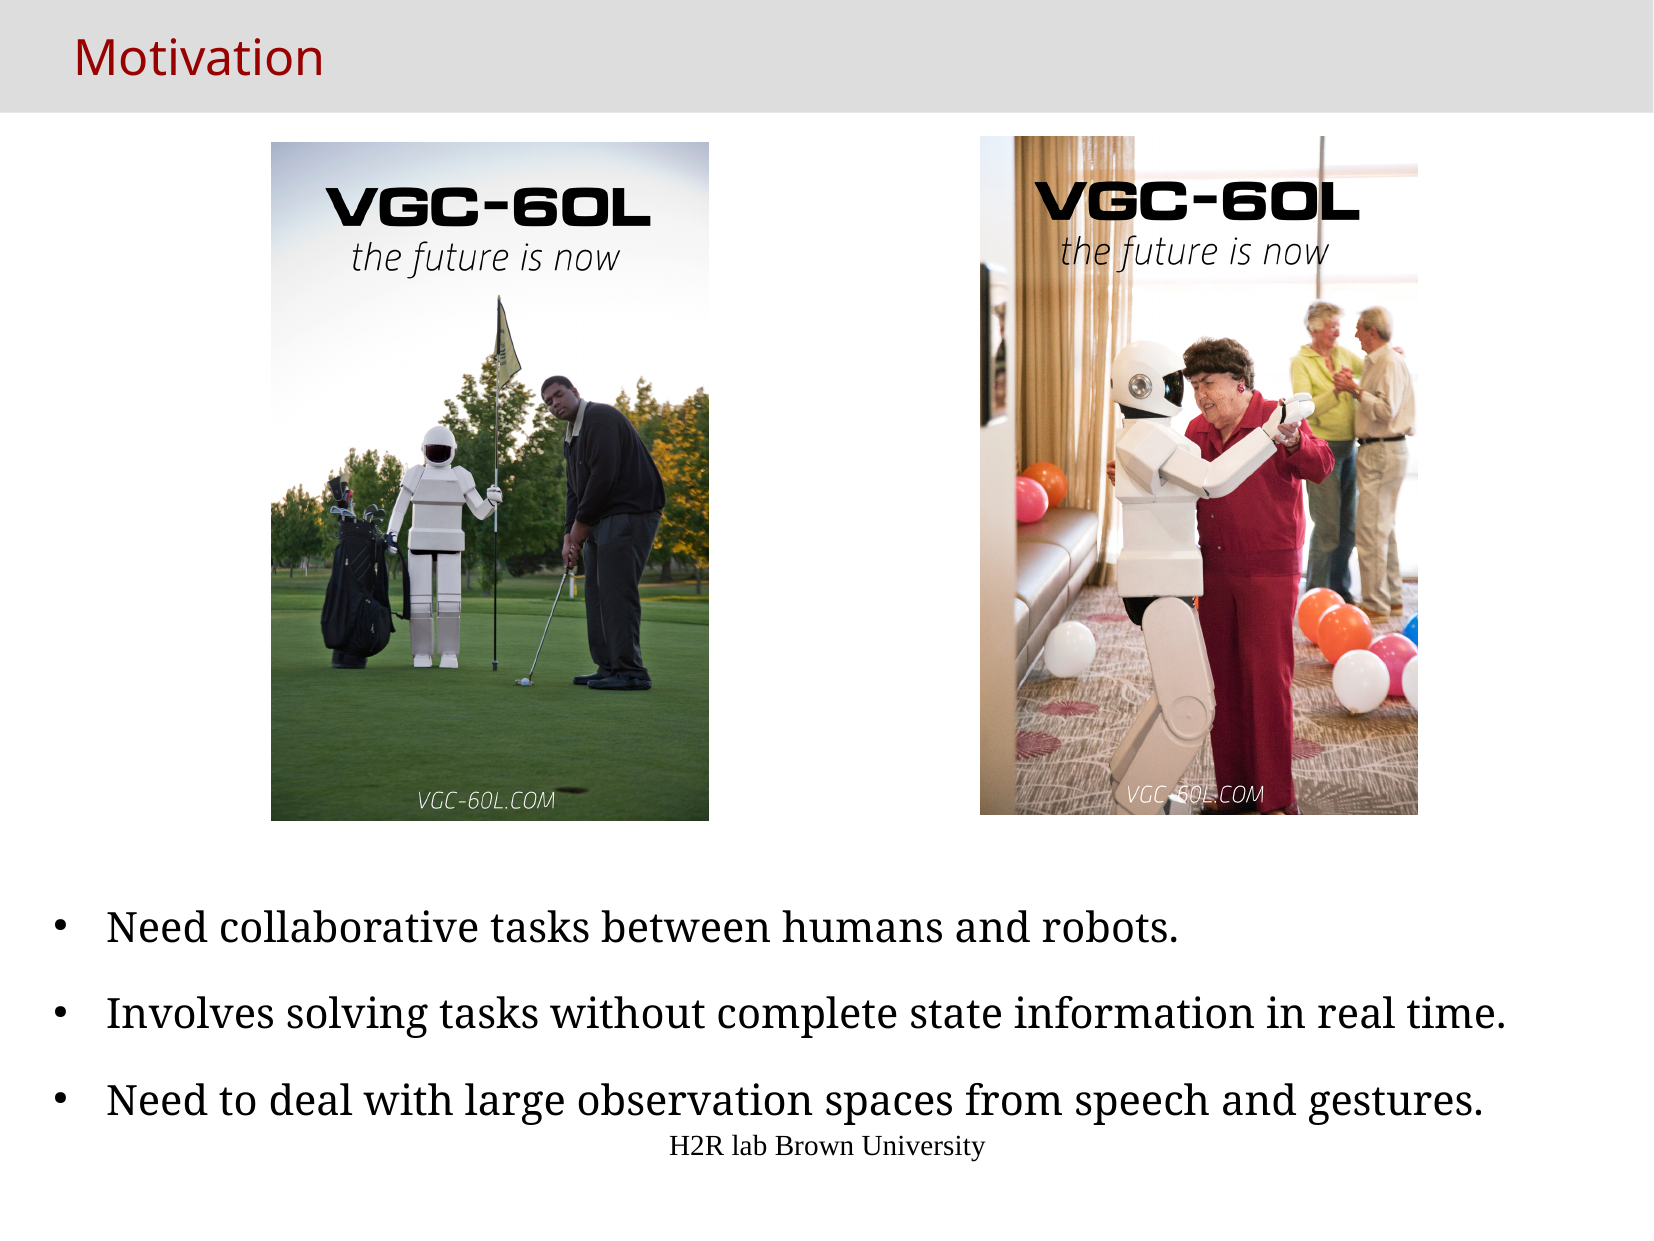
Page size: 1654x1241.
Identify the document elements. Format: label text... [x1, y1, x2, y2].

list Need collaborative tasks between humans and robots. Involves solving tasks without complete state information in real time. Need to deal with large observation spaces from speech and gestures. [35, 897, 1642, 1182]
title Motivation [0, 0, 1654, 113]
picture [980, 136, 1418, 815]
picture [271, 142, 709, 821]
